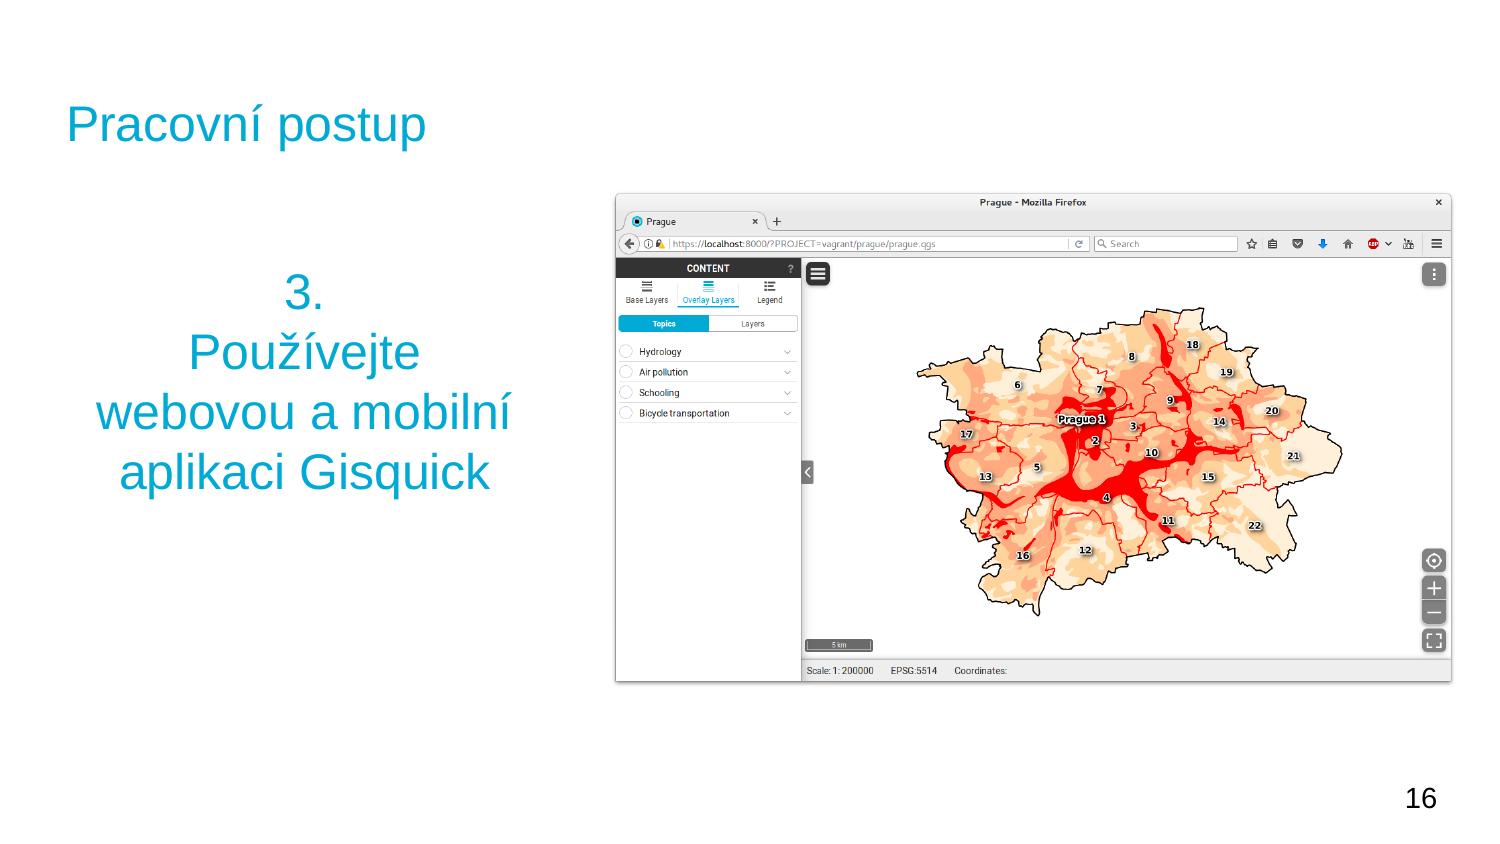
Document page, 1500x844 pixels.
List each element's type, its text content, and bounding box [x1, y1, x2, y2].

title Pracovní postup [51, 72, 1449, 167]
slide_number <číslo> [1389, 764, 1480, 830]
title 3. Používejte webovou a mobilní aplikaci Gisquick [70, 328, 540, 516]
picture [609, 188, 1457, 688]
